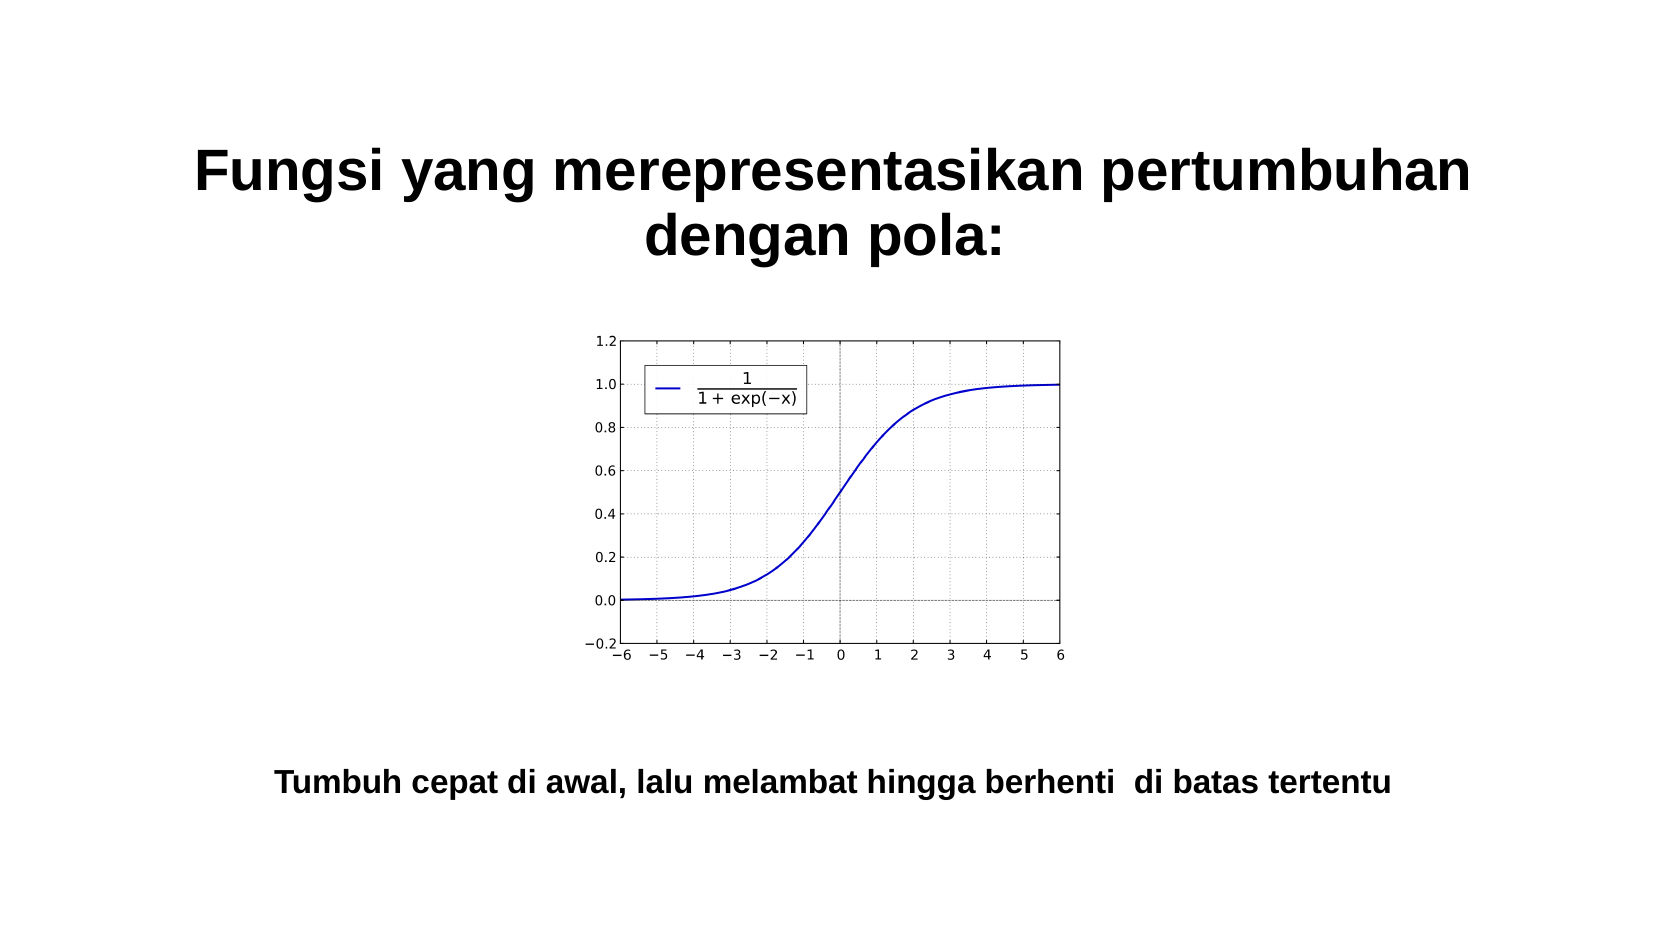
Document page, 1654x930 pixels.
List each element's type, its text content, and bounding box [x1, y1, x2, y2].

title Tumbuh cepat di awal, lalu melambat hingga berhenti di batas tertentu [90, 704, 1578, 860]
title Fungsi yang merepresentasikan pertumbuhan dengan pola: [90, 125, 1578, 281]
picture [584, 325, 1096, 666]
